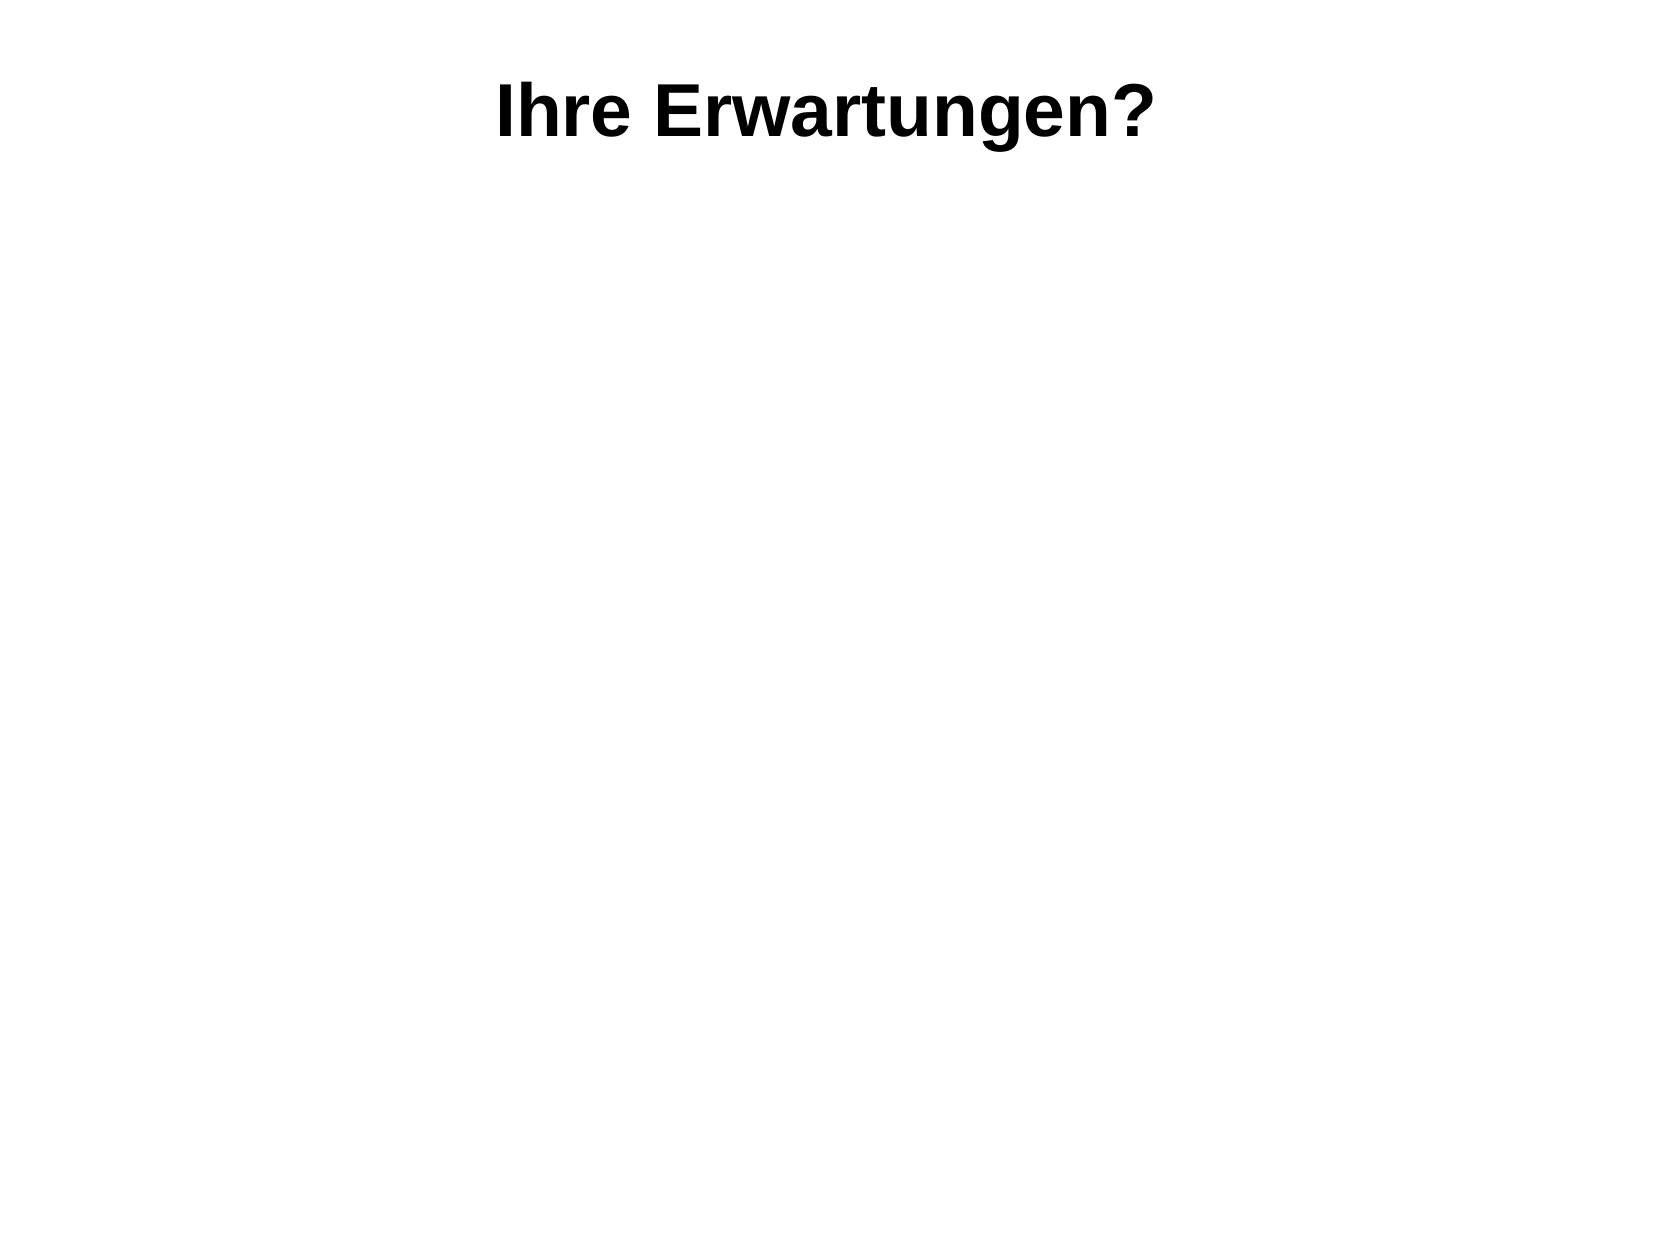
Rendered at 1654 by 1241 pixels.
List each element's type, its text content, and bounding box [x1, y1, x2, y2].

text_box Ihre Erwartungen? [480, 61, 1173, 160]
